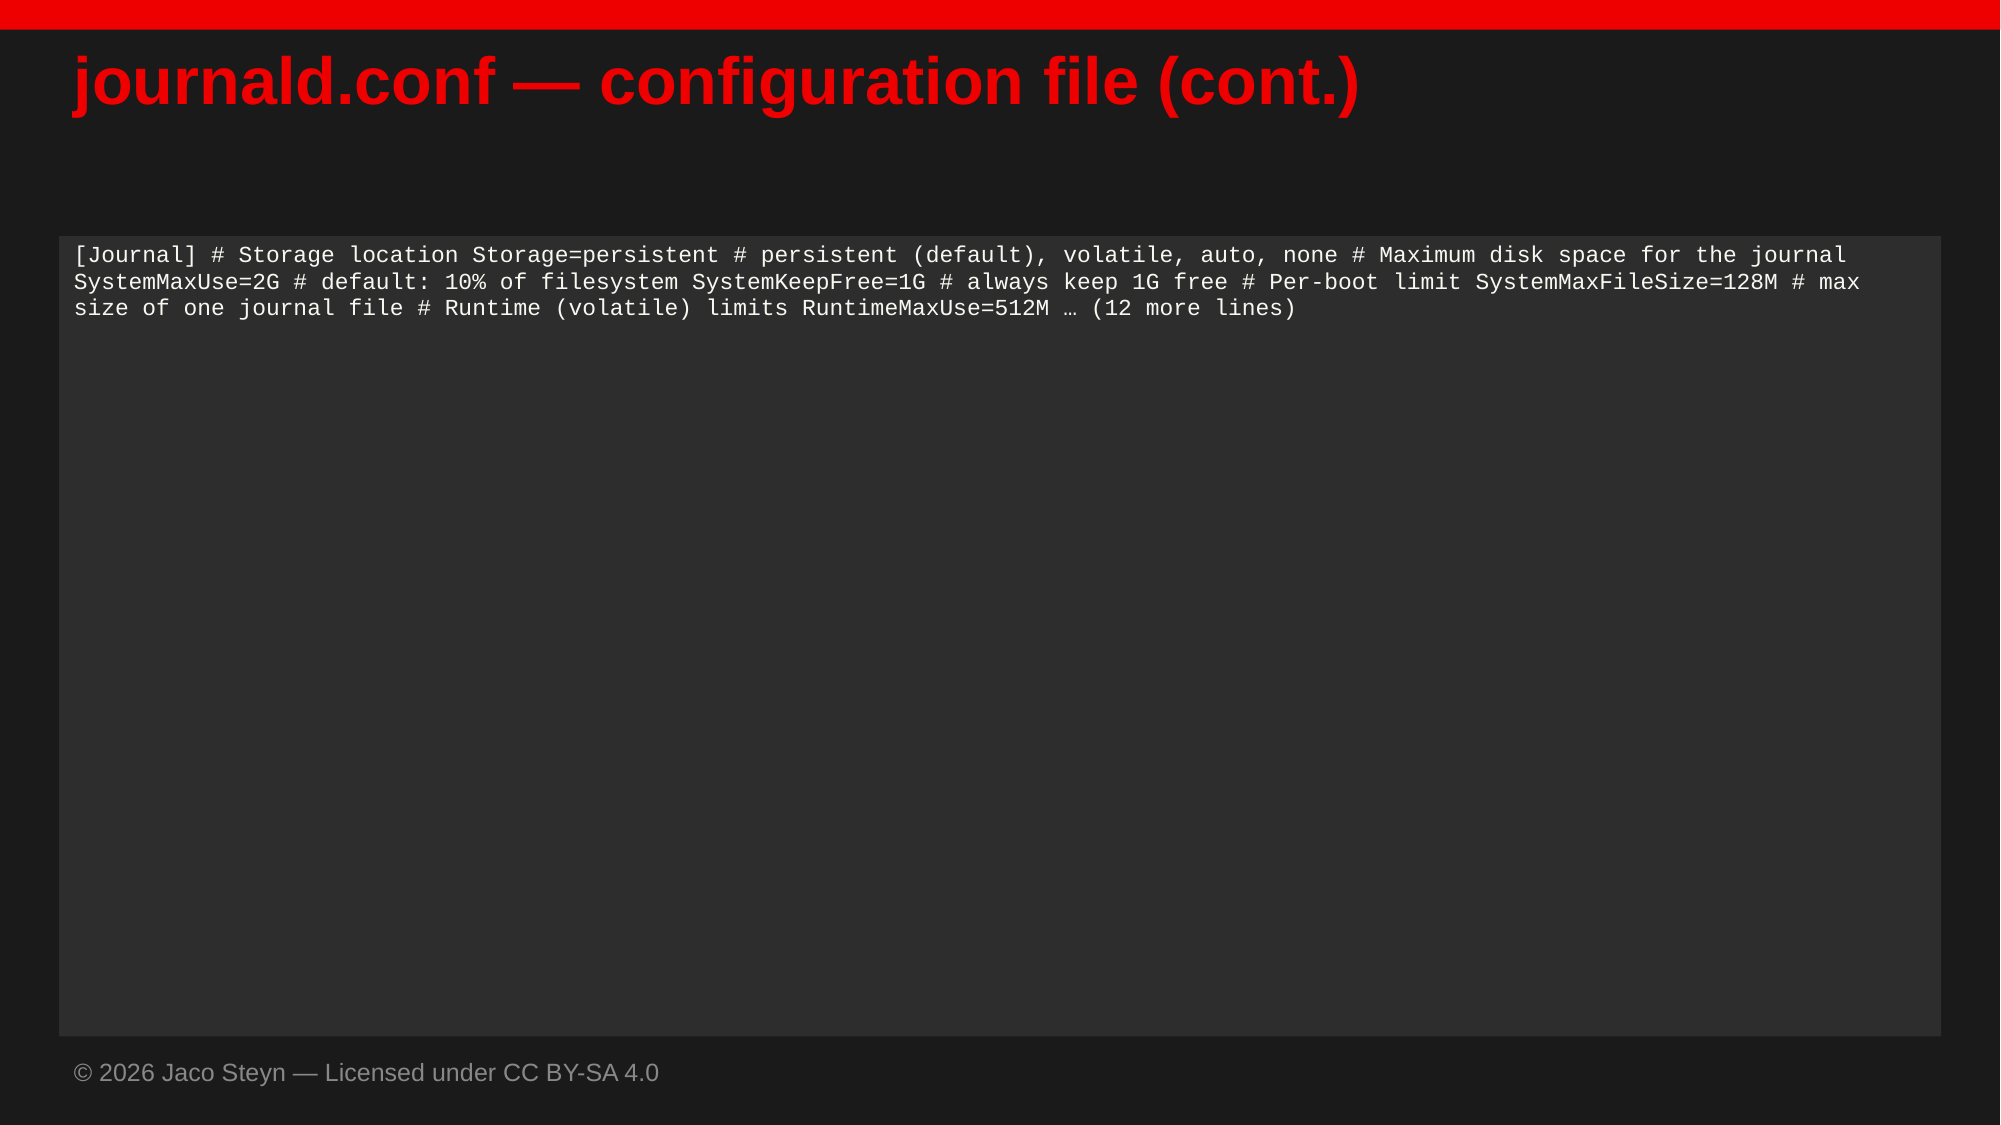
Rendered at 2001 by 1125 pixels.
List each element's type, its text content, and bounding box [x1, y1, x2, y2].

text_box © 2026 Jaco Steyn — Licensed under CC BY-SA 4.0 [59, 1051, 1942, 1093]
text_box [Journal] # Storage location Storage=persistent # persistent (default), volatile, auto, none # Maximum disk space for the journal SystemMaxUse=2G # default: 10% of filesystem SystemKeepFree=1G # always keep 1G free # Per-boot limit SystemMaxFileSize=128M # max size of one journal file # Runtime (volatile) limits RuntimeMaxUse=512M … (12 more lines) [59, 236, 1942, 1037]
text_box [0, 0, 2001, 30]
text_box journald.conf — configuration file (cont.) [59, 36, 1942, 208]
